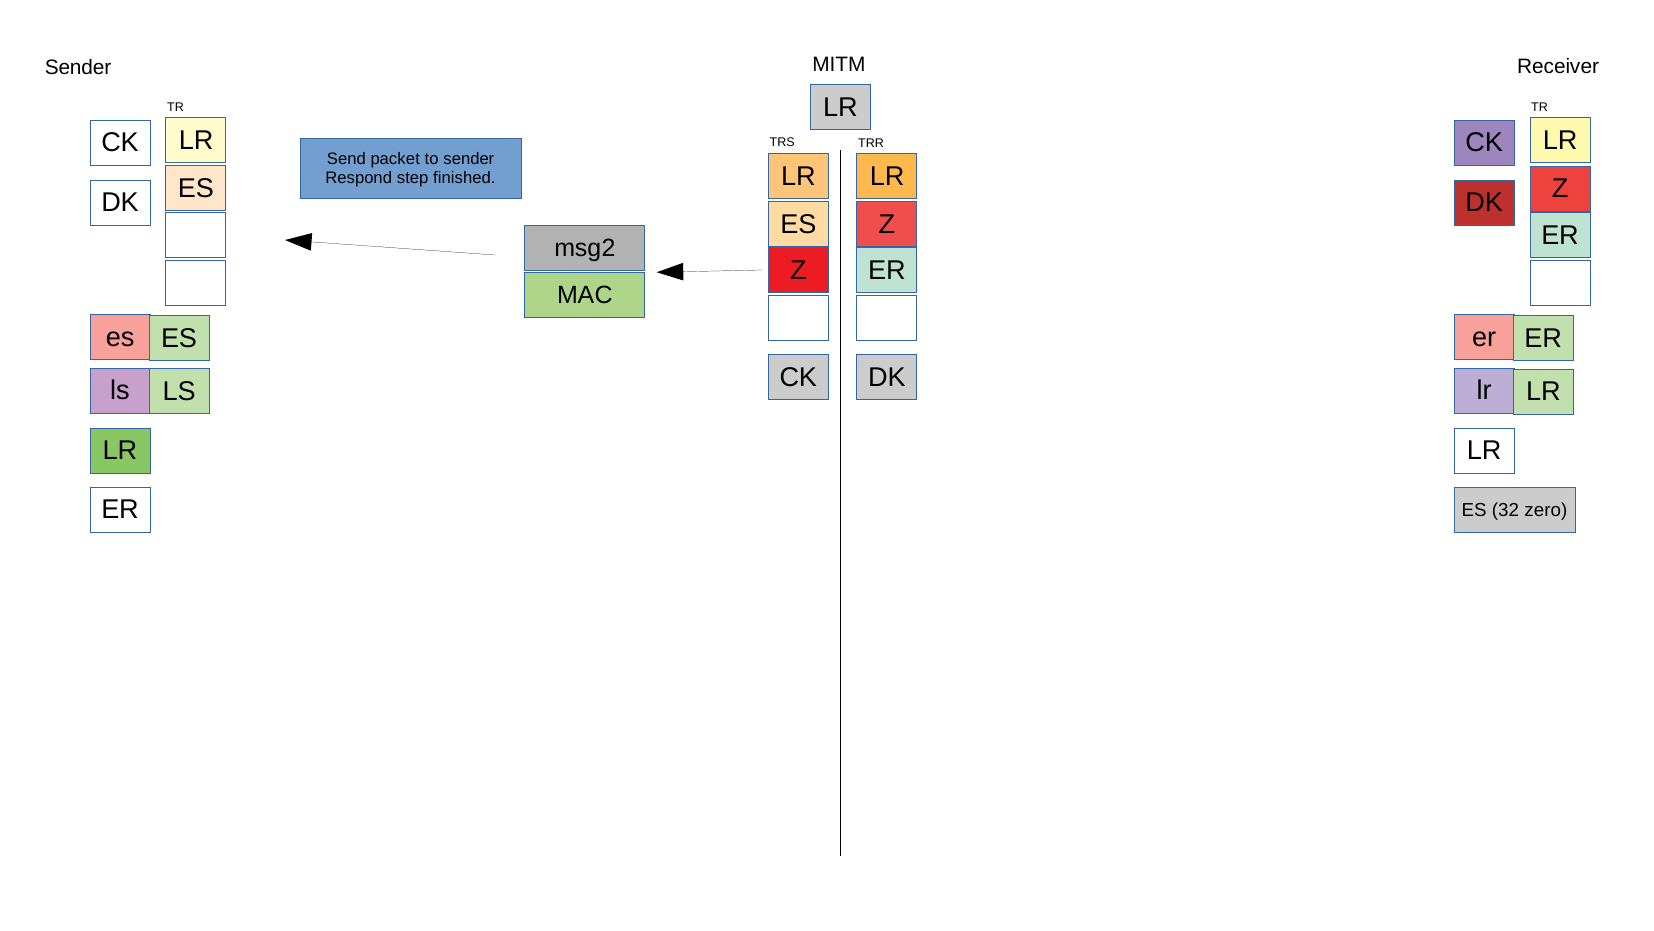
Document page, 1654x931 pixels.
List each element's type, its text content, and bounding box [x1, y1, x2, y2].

text_box TR [1516, 92, 1577, 136]
text_box MAC [524, 272, 645, 318]
text_box TR [152, 92, 213, 136]
text_box ER [856, 247, 917, 293]
text_box LR [810, 84, 871, 130]
text_box TRS [754, 128, 815, 172]
text_box [856, 295, 917, 341]
text_box TRR [843, 128, 904, 172]
text_box CK [90, 120, 151, 166]
text_box LR [768, 153, 829, 199]
text_box ER [90, 487, 151, 533]
text_box ER [1530, 212, 1591, 258]
text_box CK [1454, 120, 1515, 166]
text_box LR [856, 153, 917, 199]
text_box DK [90, 180, 151, 226]
text_box LR [165, 117, 226, 163]
text_box ls [90, 368, 149, 414]
text_box ES [149, 315, 210, 361]
text_box LR [1530, 117, 1591, 163]
text_box [165, 212, 226, 258]
text_box LR [1513, 369, 1574, 415]
text_box er [1454, 314, 1515, 360]
text_box [1530, 260, 1591, 306]
text_box DK [856, 354, 917, 400]
text_box Send packet to sender Respond step finished. [300, 138, 522, 199]
text_box Receiver [1502, 47, 1654, 93]
text_box [165, 260, 226, 306]
text_box Z [1530, 166, 1591, 212]
text_box lr [1454, 368, 1515, 414]
text_box [768, 295, 829, 341]
text_box Z [768, 247, 829, 293]
text_box LR [90, 428, 151, 474]
text_box DK [1454, 180, 1515, 226]
text_box CK [768, 354, 829, 400]
text_box LS [149, 368, 210, 414]
text_box Z [856, 201, 917, 247]
text_box MITM [797, 45, 886, 91]
text_box msg2 [524, 225, 645, 271]
text_box ES [768, 201, 829, 247]
text_box ES [165, 165, 226, 211]
text_box Sender [30, 48, 196, 94]
text_box es [90, 314, 151, 360]
text_box ES (32 zero) [1454, 487, 1576, 533]
text_box LR [1454, 428, 1515, 474]
text_box ER [1513, 315, 1574, 361]
